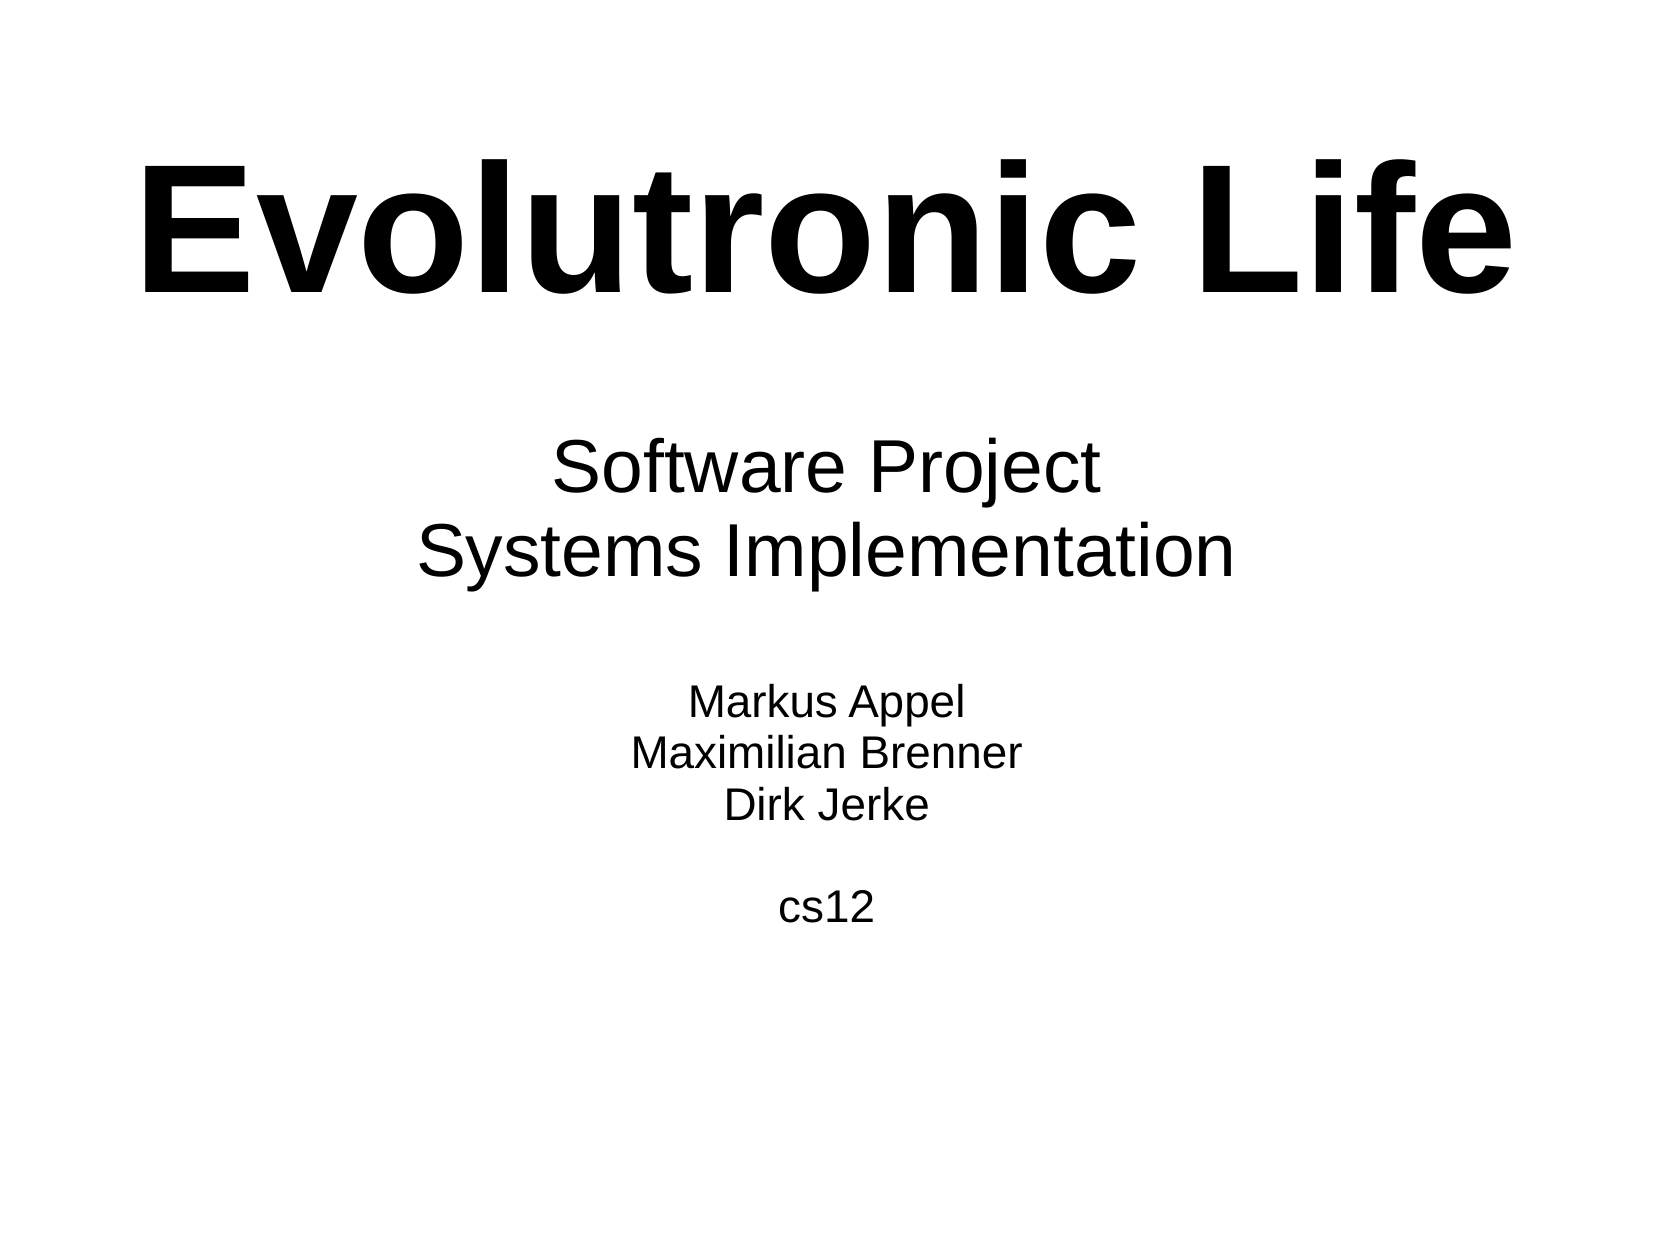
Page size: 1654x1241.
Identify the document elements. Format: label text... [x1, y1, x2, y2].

subtitle Evolutronic Life Software Project Systems Implementation Markus Appel Maximilian Brenner Dirk Jerke cs12 [82, 49, 1571, 1010]
